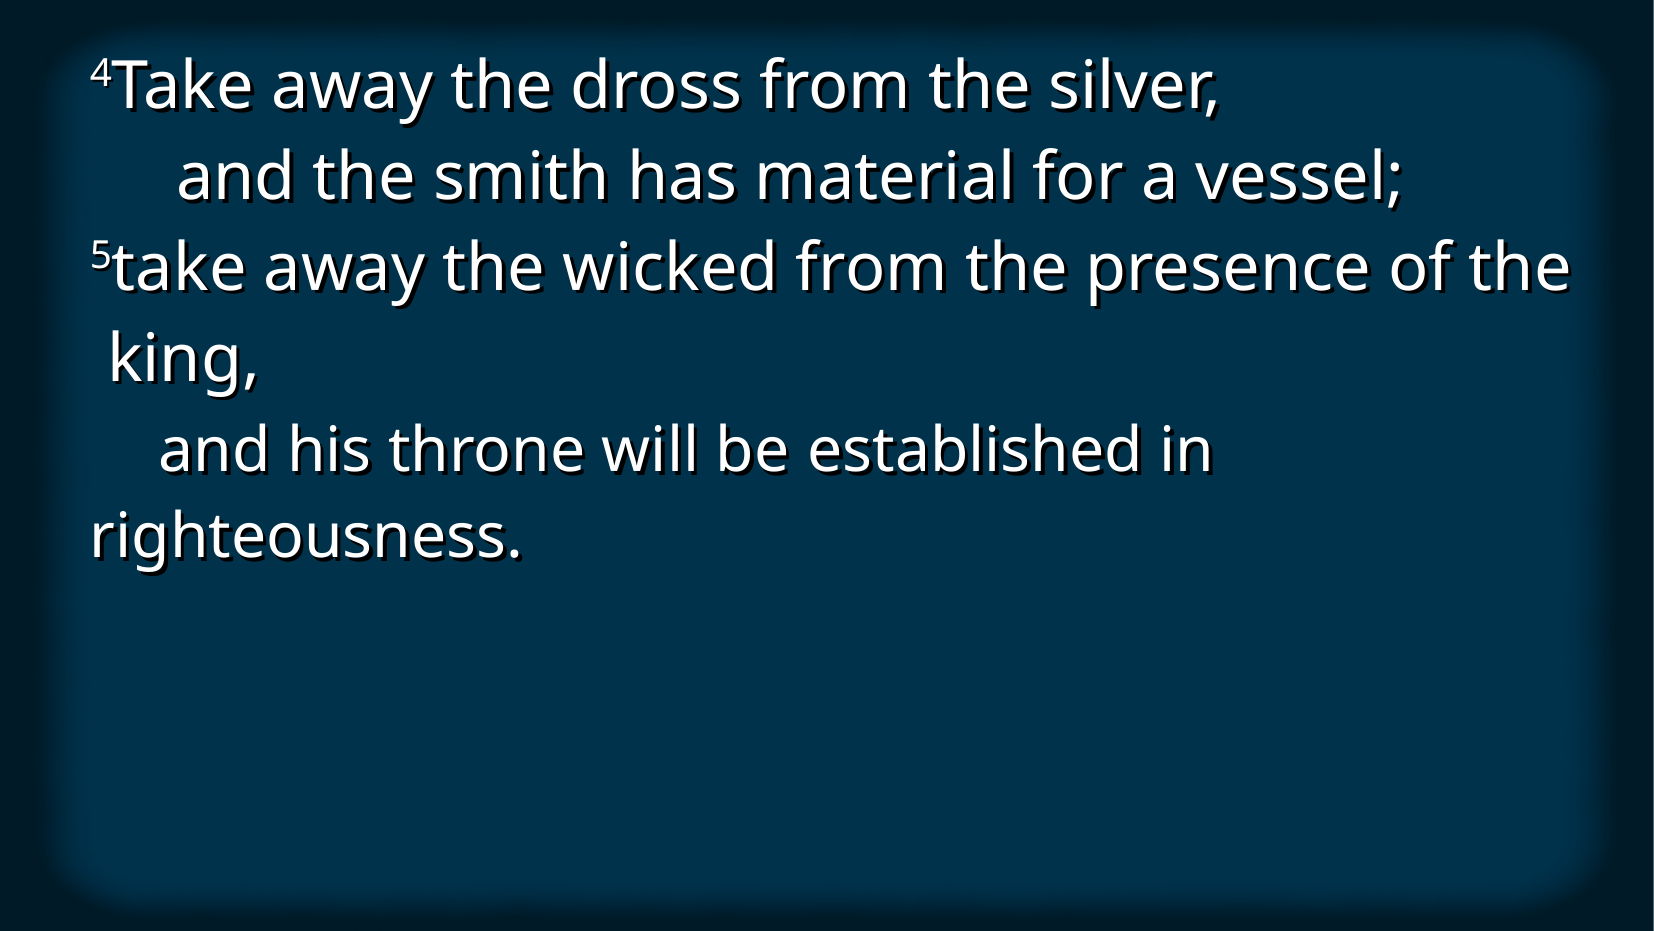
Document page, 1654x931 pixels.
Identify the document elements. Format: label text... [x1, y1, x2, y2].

text_box 4Take away the dross from the silver, and the smith has material for a vessel; 5take away the wicked from the presence of the king, and his throne will be established in righteousness. [75, 30, 1591, 572]
picture [0, 0, 1654, 931]
